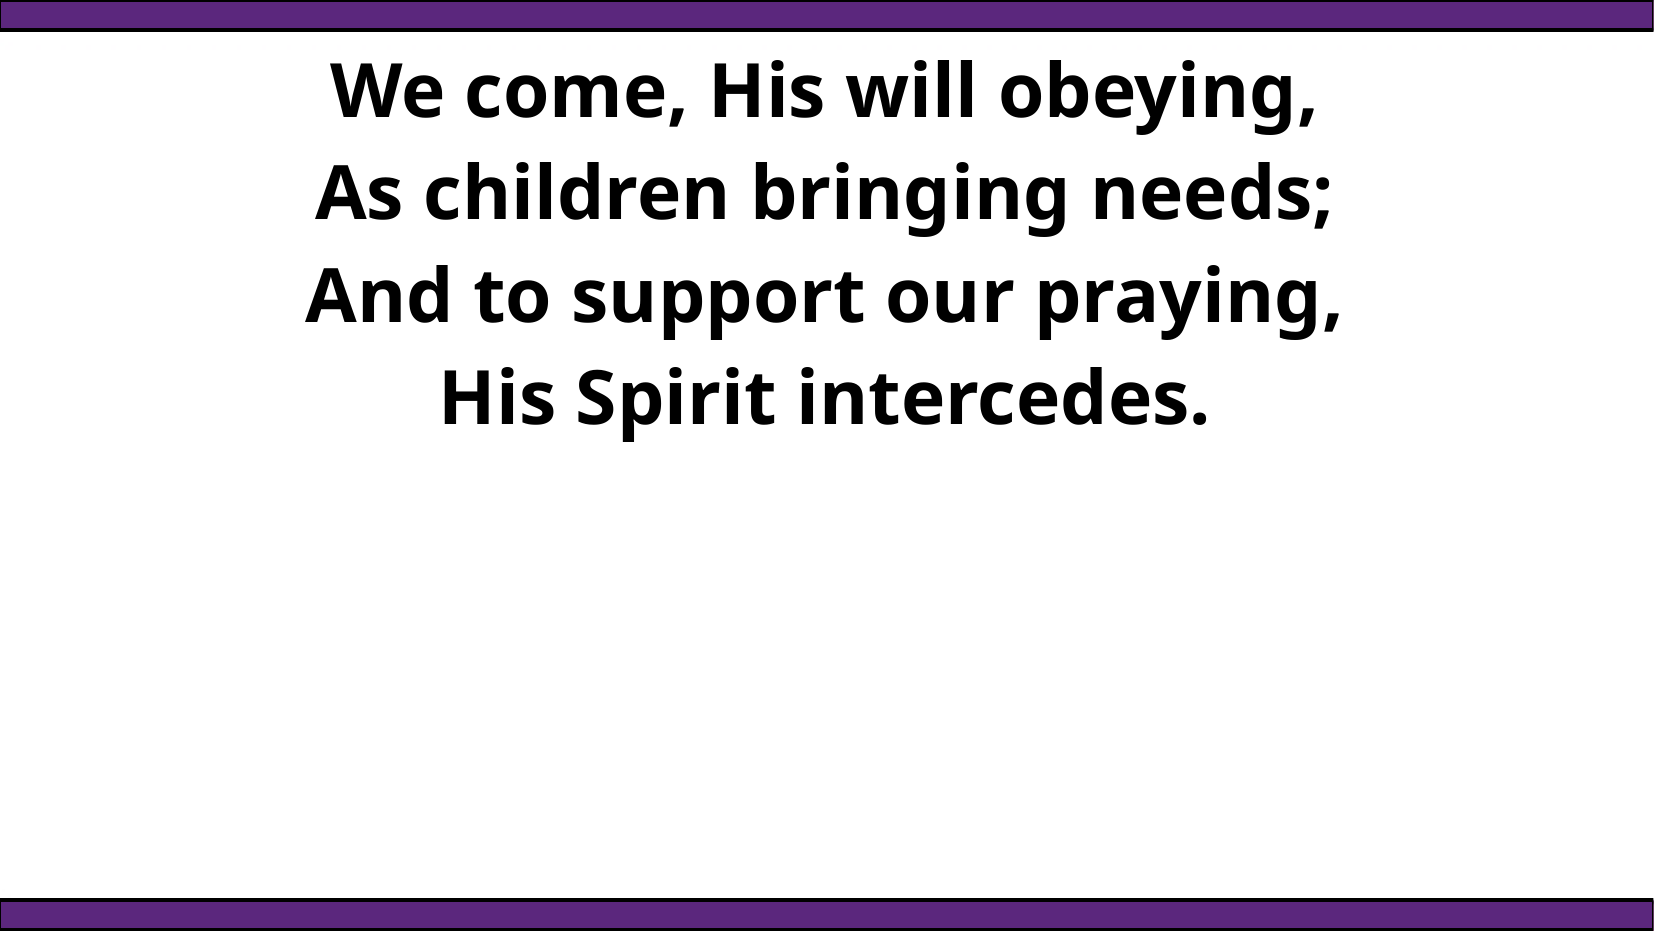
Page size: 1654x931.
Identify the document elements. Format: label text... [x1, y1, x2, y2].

picture [0, 31, 1654, 900]
text_box [0, 0, 1654, 31]
text_box [0, 900, 1654, 931]
text_box We come, His will obeying, As children bringing needs; And to support our praying, His Spirit intercedes. [120, 30, 1531, 445]
